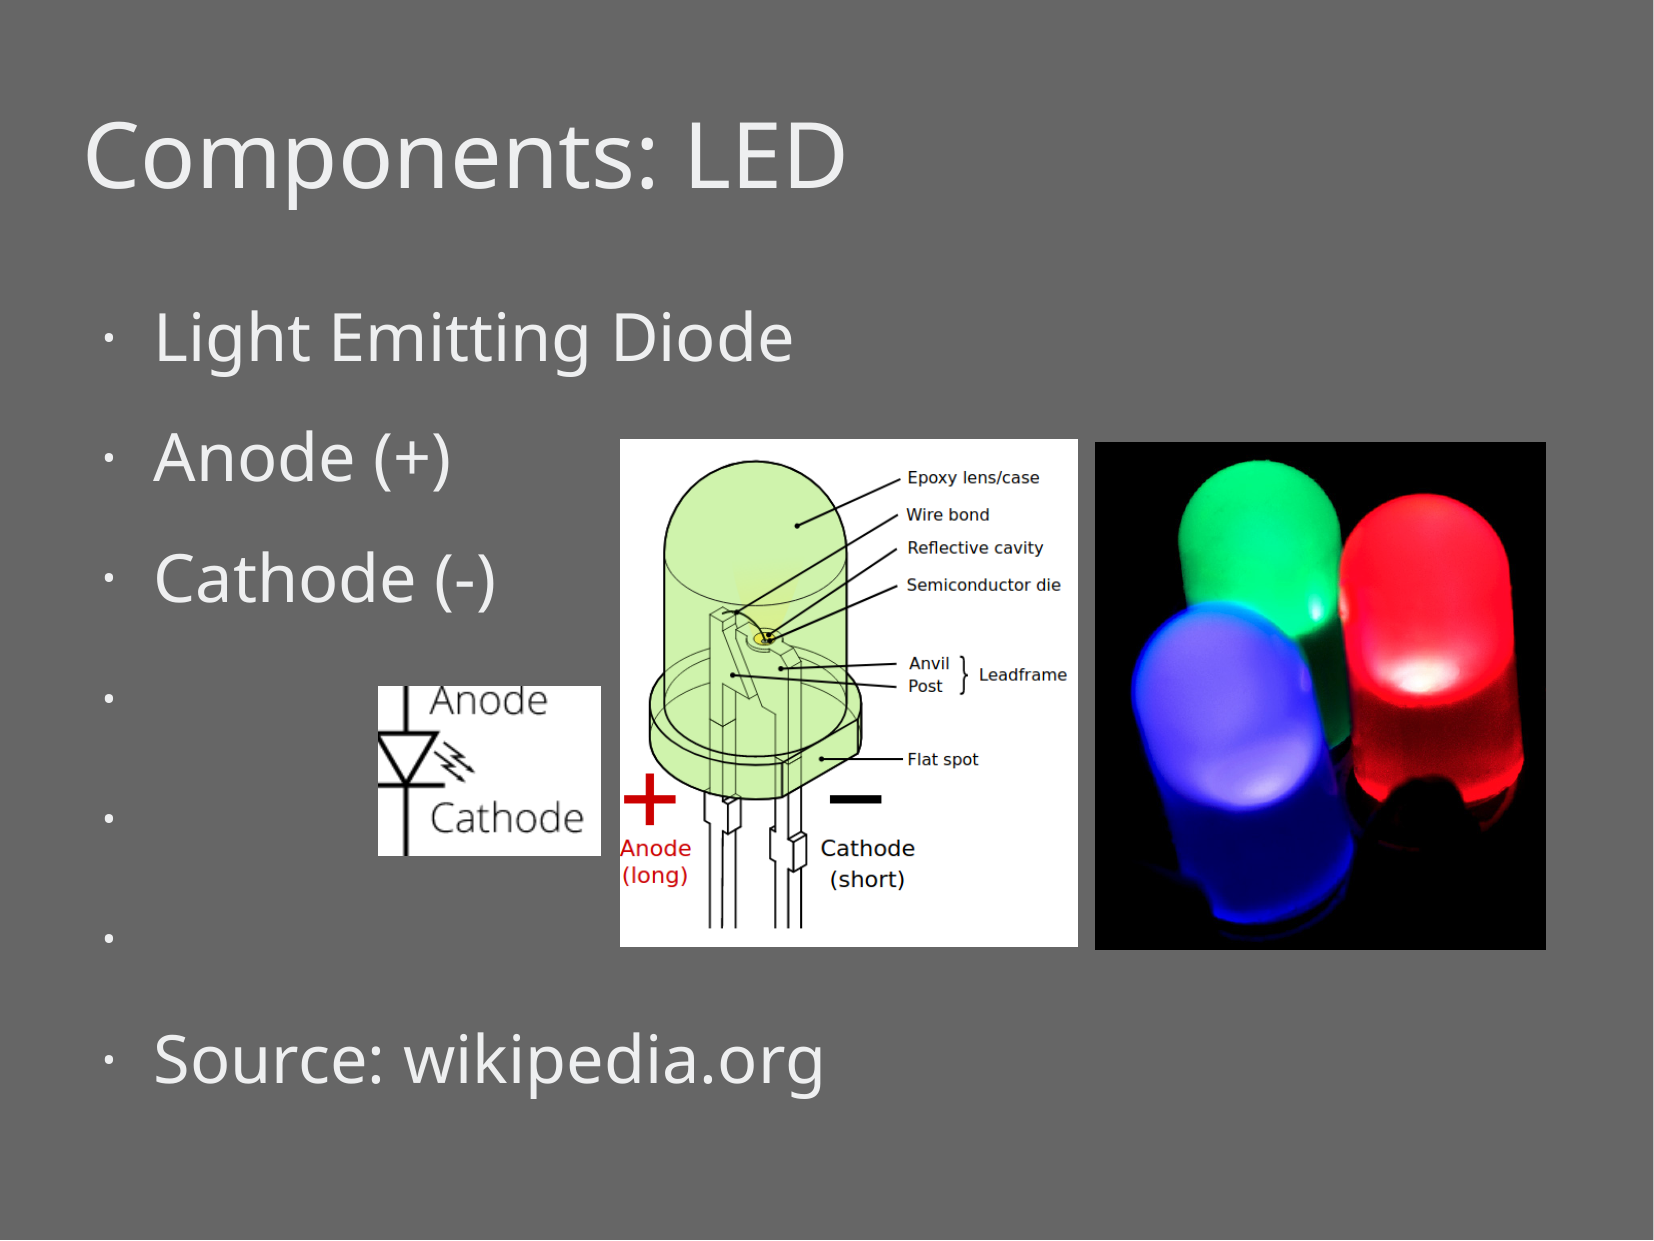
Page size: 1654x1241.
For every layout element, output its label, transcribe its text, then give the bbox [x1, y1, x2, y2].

picture [1095, 442, 1546, 950]
picture [620, 439, 1078, 948]
list Light Emitting Diode Anode (+) Cathode (-) Source: wikipedia.org [82, 290, 1571, 1012]
picture [378, 686, 601, 856]
title Components: LED [82, 49, 1571, 257]
